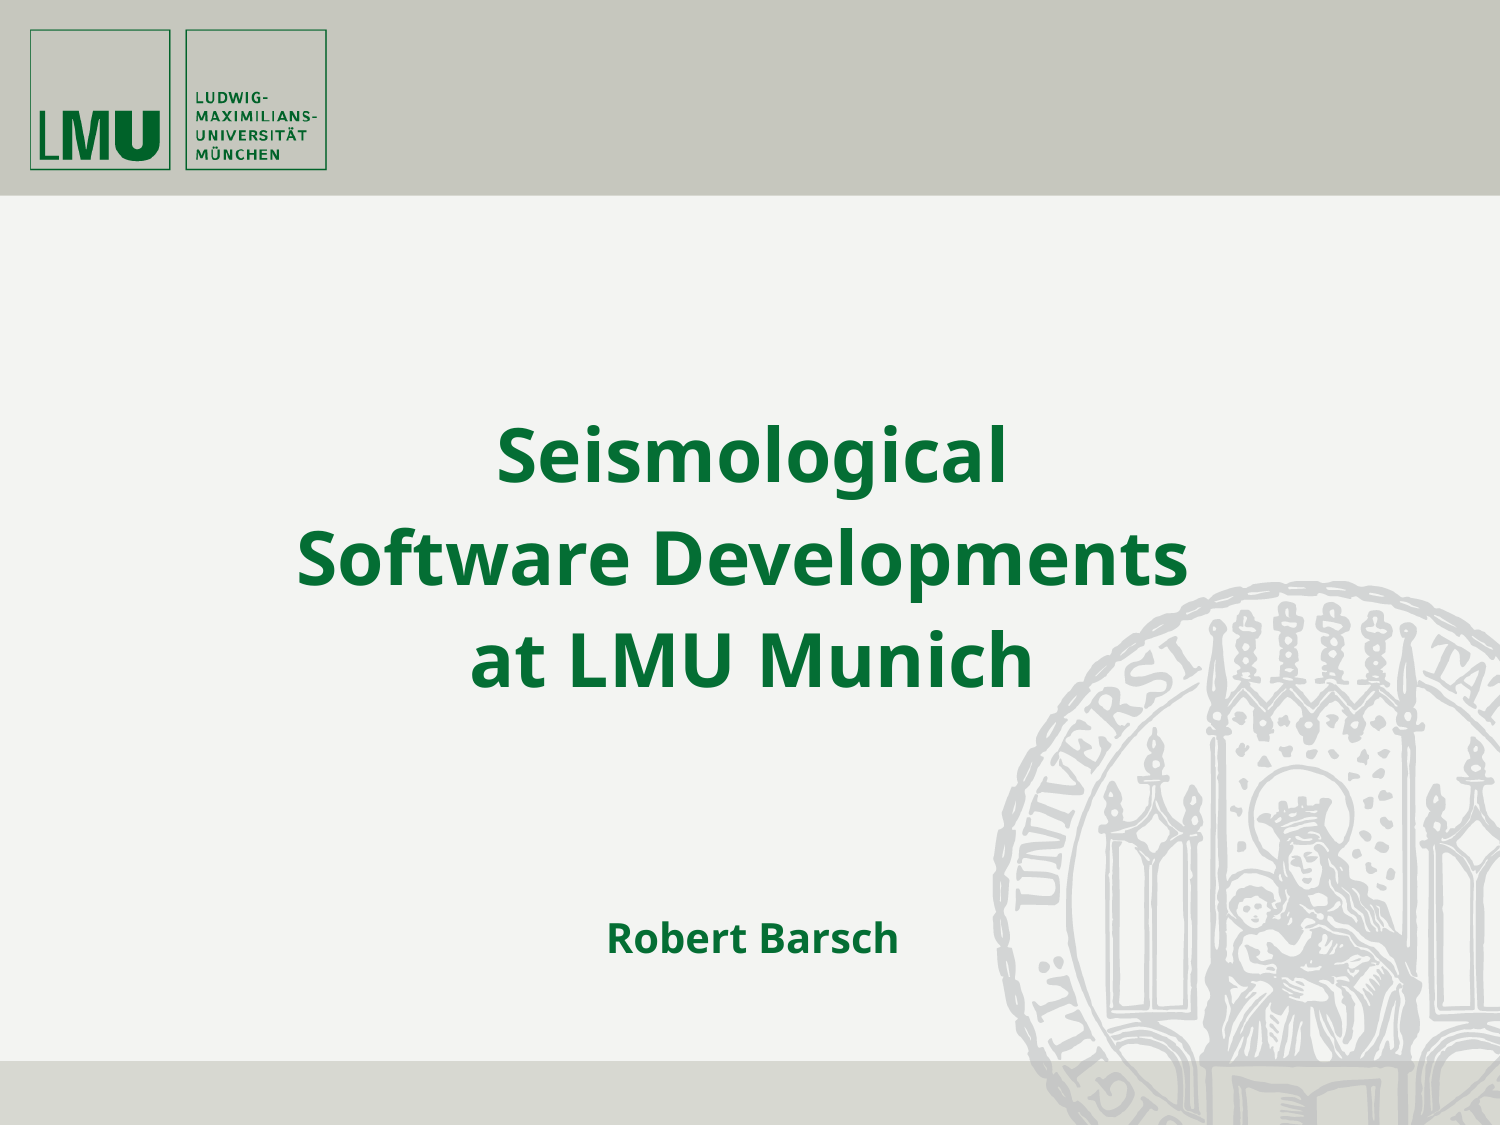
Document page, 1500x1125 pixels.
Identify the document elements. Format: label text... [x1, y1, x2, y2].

picture [0, 0, 1500, 1125]
title Seismological Software Developments at LMU Munich [88, 183, 1418, 827]
subtitle Robert Barsch [88, 900, 1418, 975]
